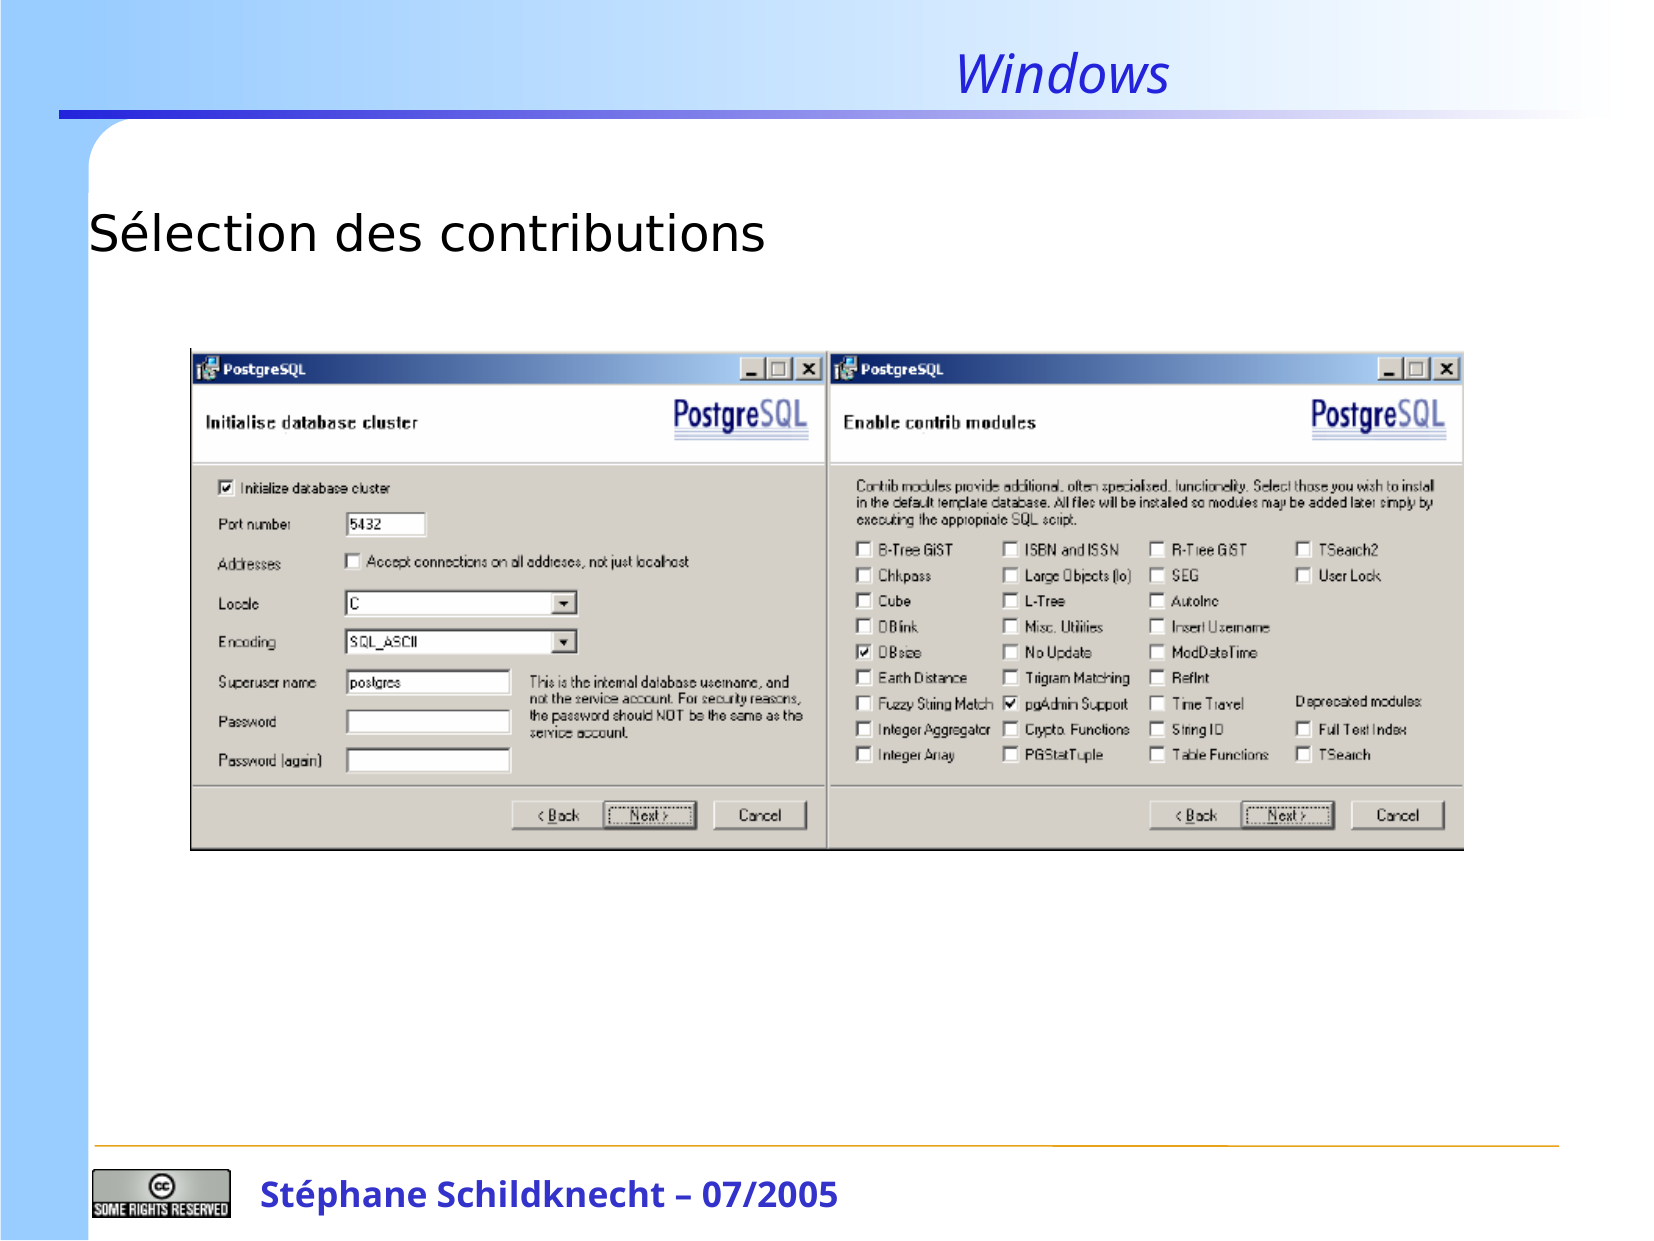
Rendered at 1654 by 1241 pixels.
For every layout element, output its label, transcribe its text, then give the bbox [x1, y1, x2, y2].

list Sélection des contributions [88, 175, 1547, 1064]
picture [190, 348, 1464, 851]
picture [92, 1169, 231, 1218]
title Windows [472, 0, 1654, 148]
